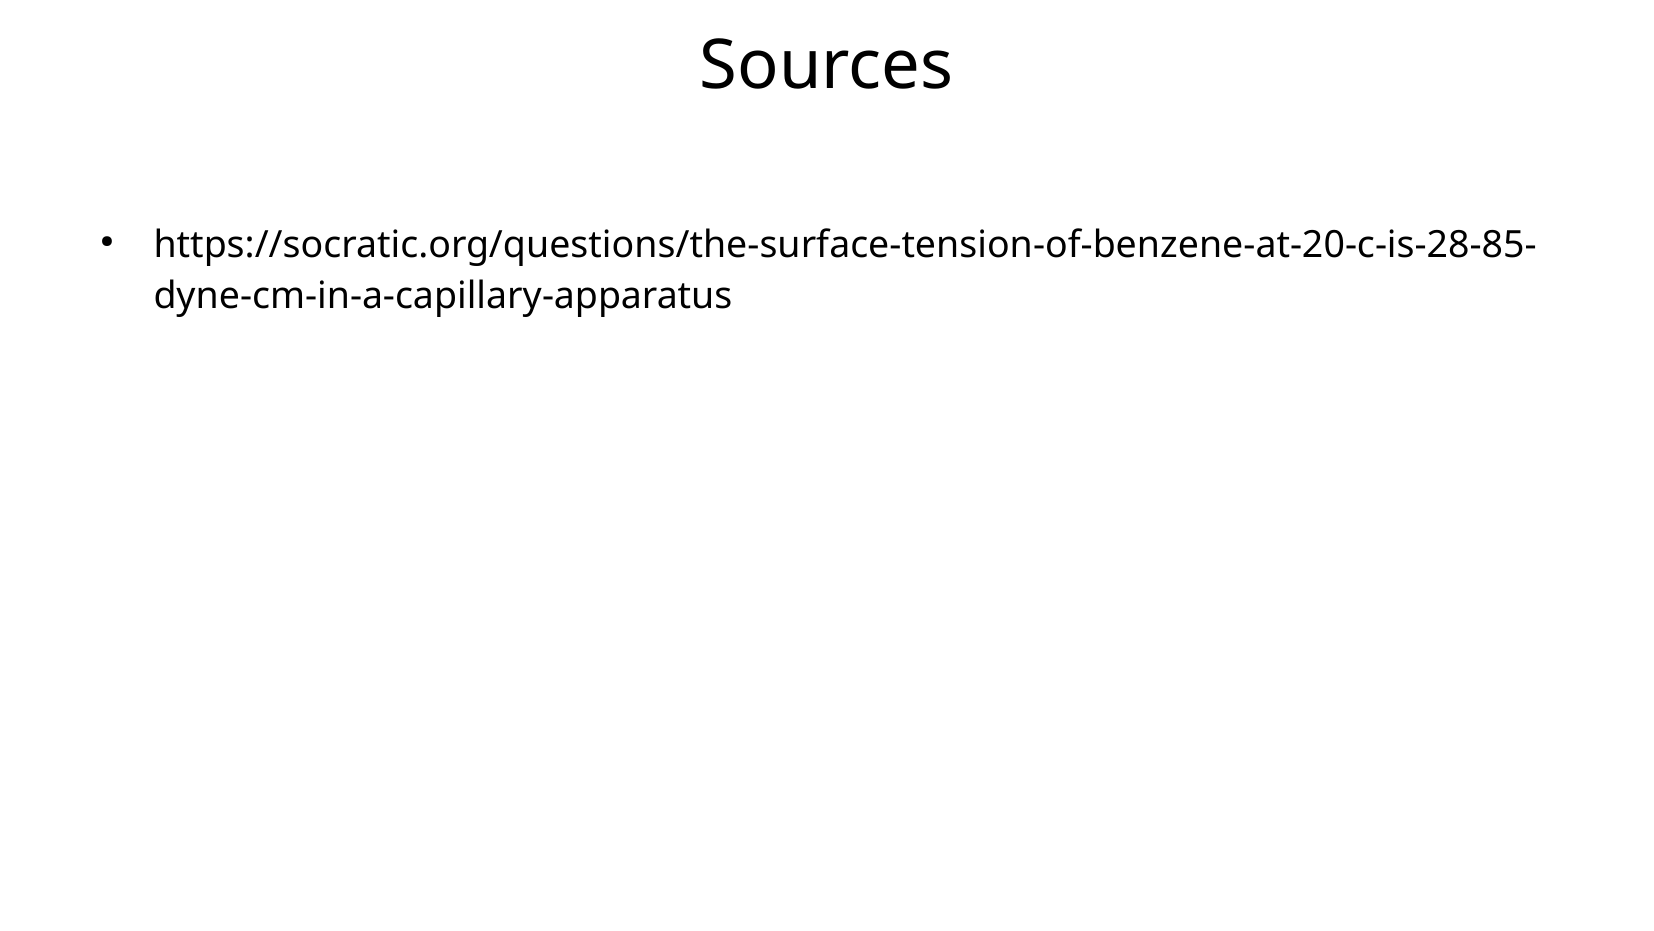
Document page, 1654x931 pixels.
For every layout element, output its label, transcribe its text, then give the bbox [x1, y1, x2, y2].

list https://socratic.org/questions/the-surface-tension-of-benzene-at-20-c-is-28-85-dyne-cm-in-a-capillary-apparatus [82, 217, 1571, 758]
title Sources [82, 8, 1571, 116]
